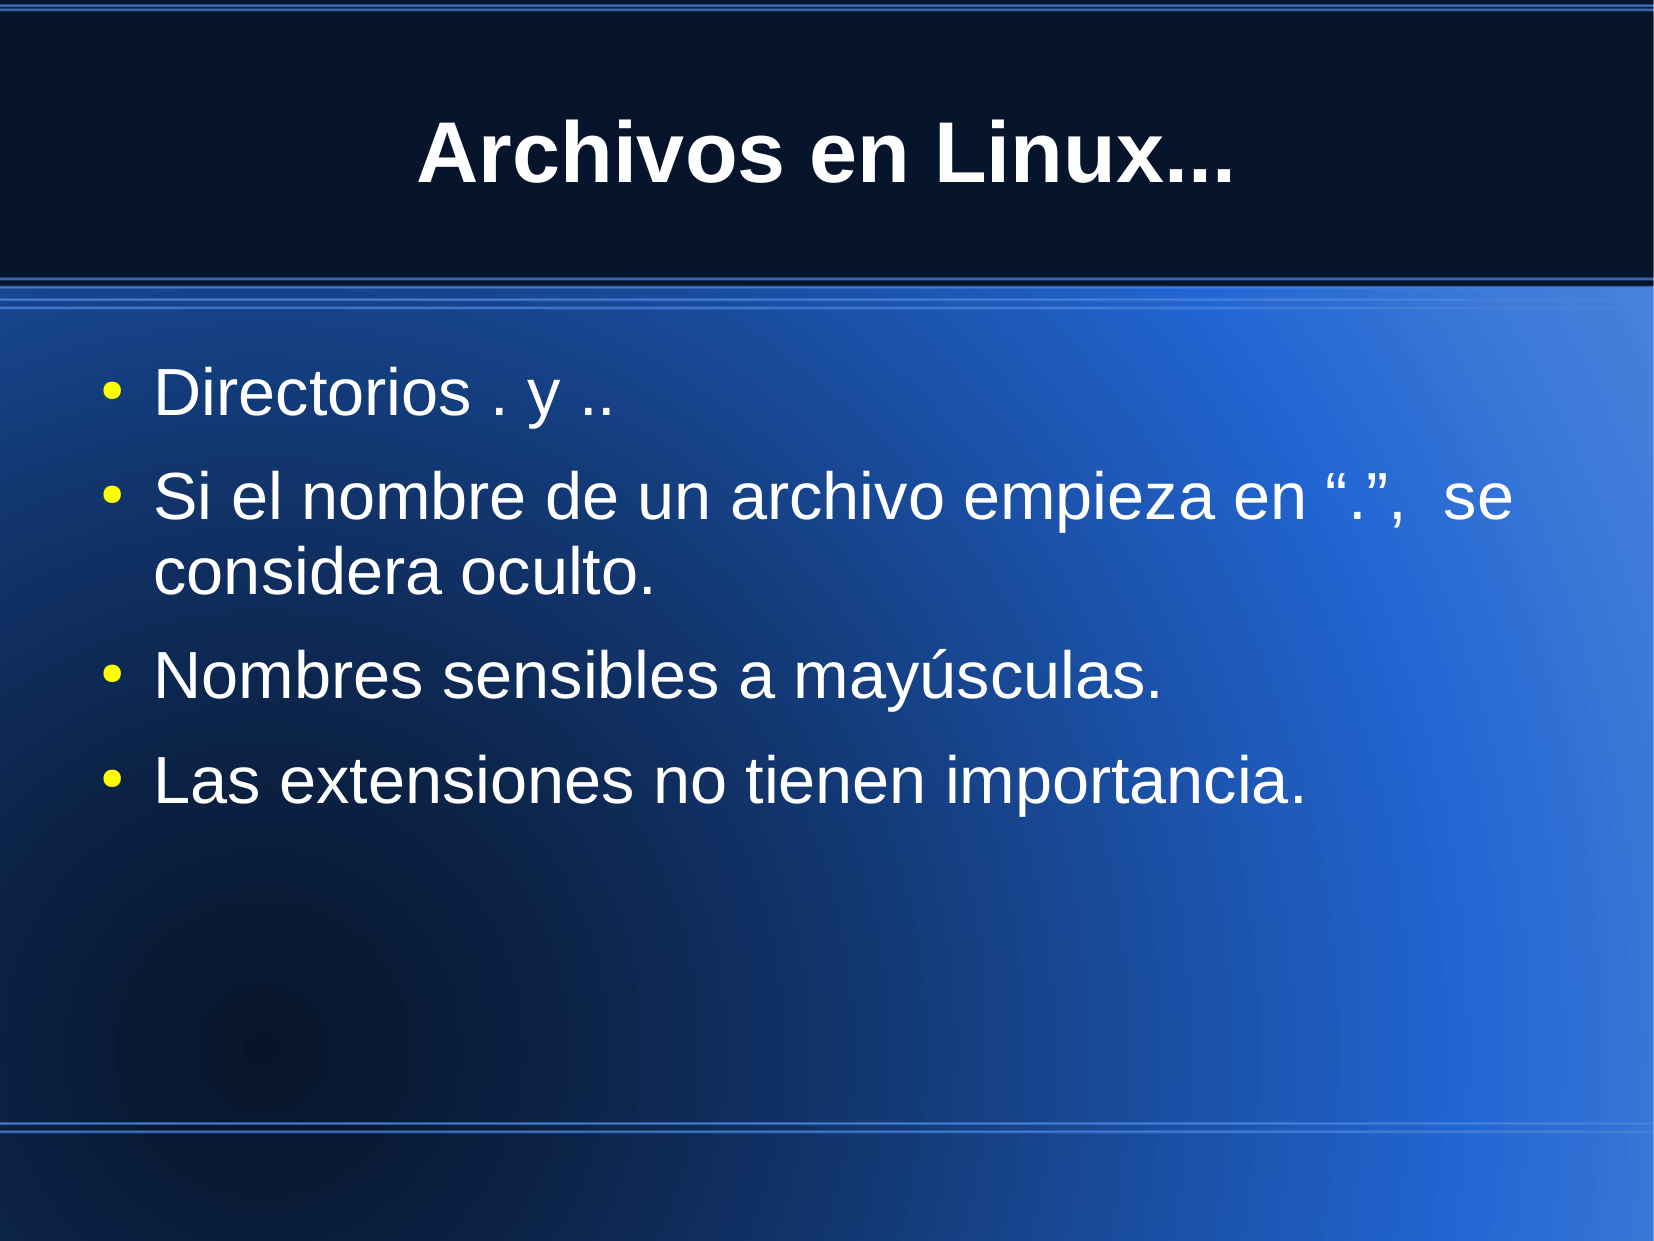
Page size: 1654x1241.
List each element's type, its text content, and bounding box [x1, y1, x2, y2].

list Directorios . y .. Si el nombre de un archivo empieza en “.”, se considera oculto. Nombres sensibles a mayúsculas. Las extensiones no tienen importancia. [82, 355, 1571, 1075]
picture [0, 0, 1654, 1241]
title Archivos en Linux... [82, 49, 1571, 257]
